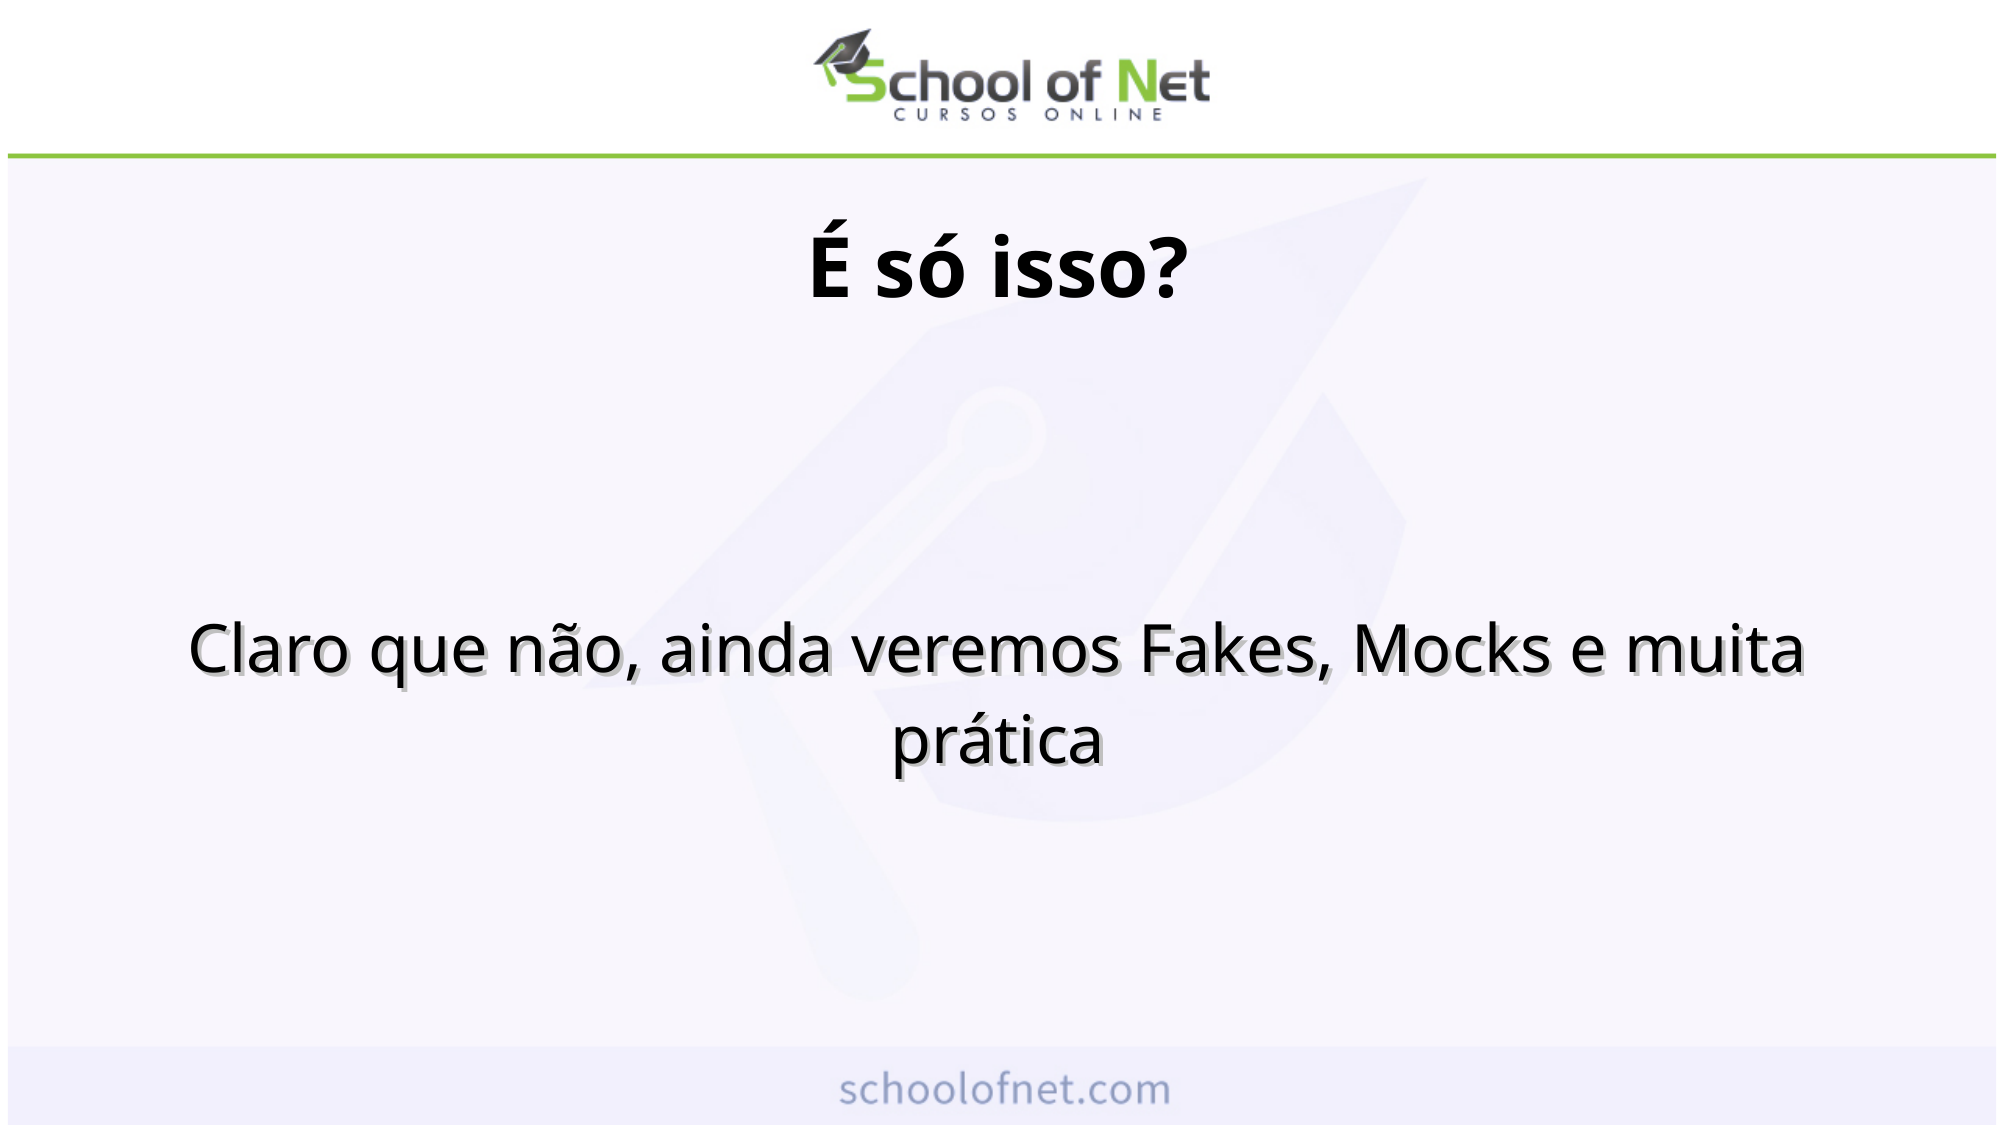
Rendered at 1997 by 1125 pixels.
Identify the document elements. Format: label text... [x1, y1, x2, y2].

title É só isso? [99, 171, 1897, 360]
subtitle Claro que não, ainda veremos Fakes, Mocks e muita prática [99, 377, 1897, 1006]
picture [7, 5, 1997, 1125]
